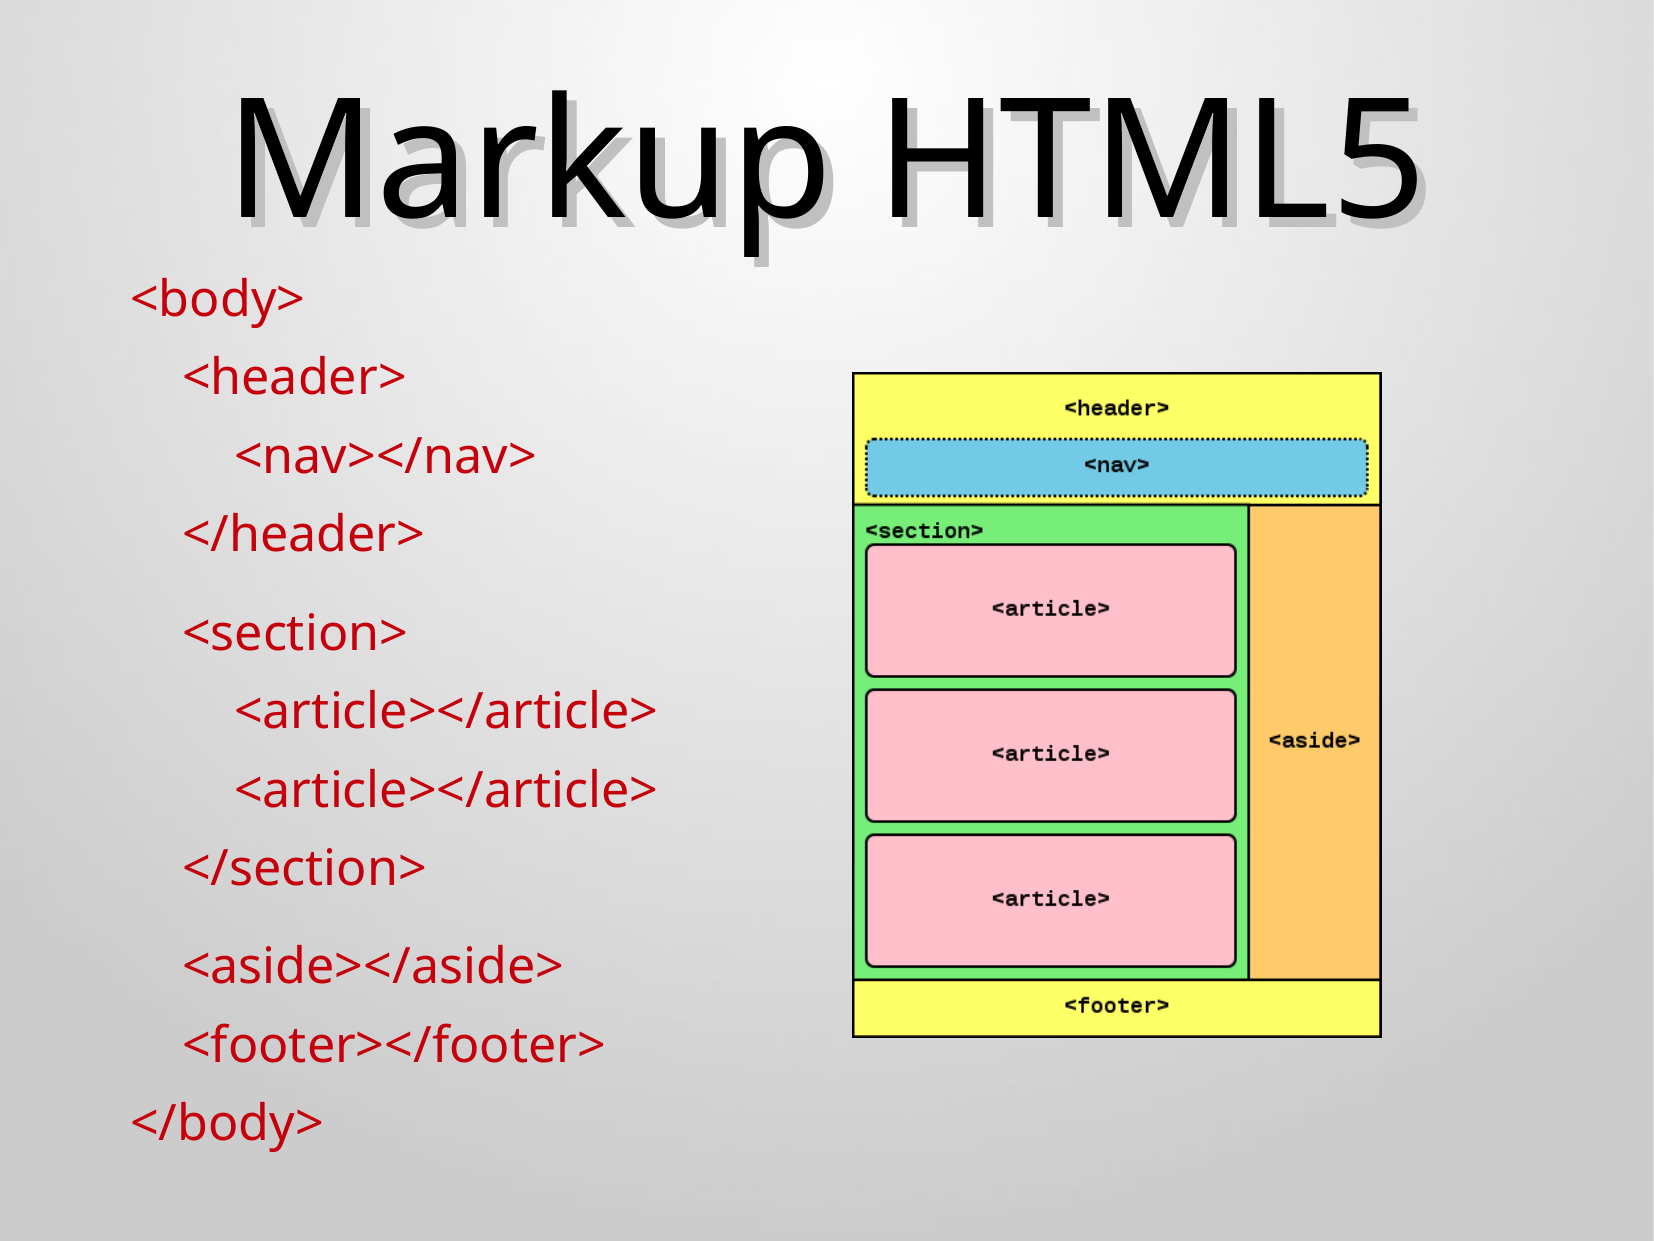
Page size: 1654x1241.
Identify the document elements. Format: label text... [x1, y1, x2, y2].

list <body> <header> <nav></nav> </header> <section> <article></article> <article></article> </section> <aside></aside> <footer></footer> </body> [82, 262, 1571, 1168]
picture [0, 0, 1654, 1241]
title Markup HTML5 [82, 49, 1571, 257]
